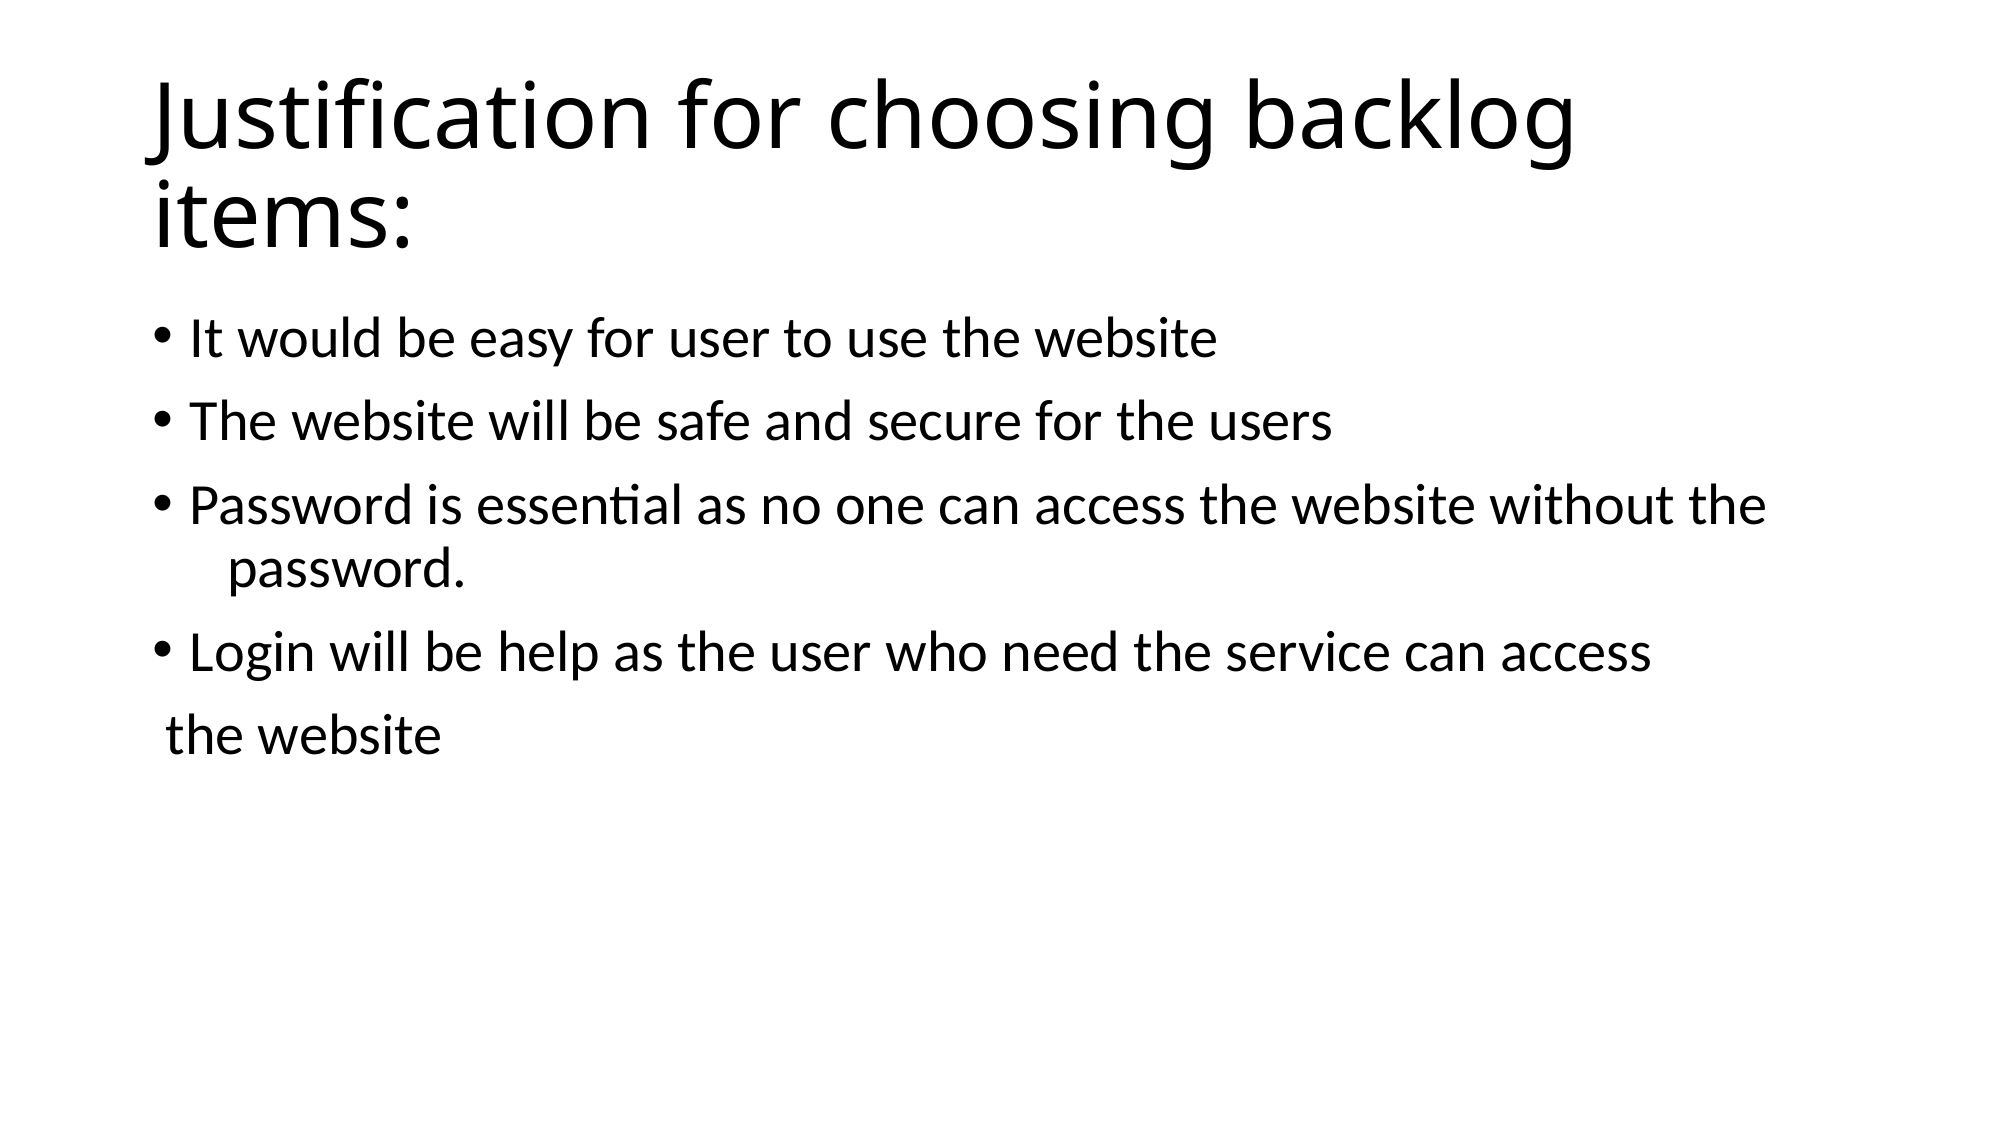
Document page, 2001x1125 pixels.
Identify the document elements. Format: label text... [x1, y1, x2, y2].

title Justification for choosing backlog items: [137, 59, 1863, 278]
list It would be easy for user to use the website The website will be safe and secure for the users Password is essential as no one can access the website without the password. Login will be help as the user who need the service can access the website [137, 299, 1863, 1014]
